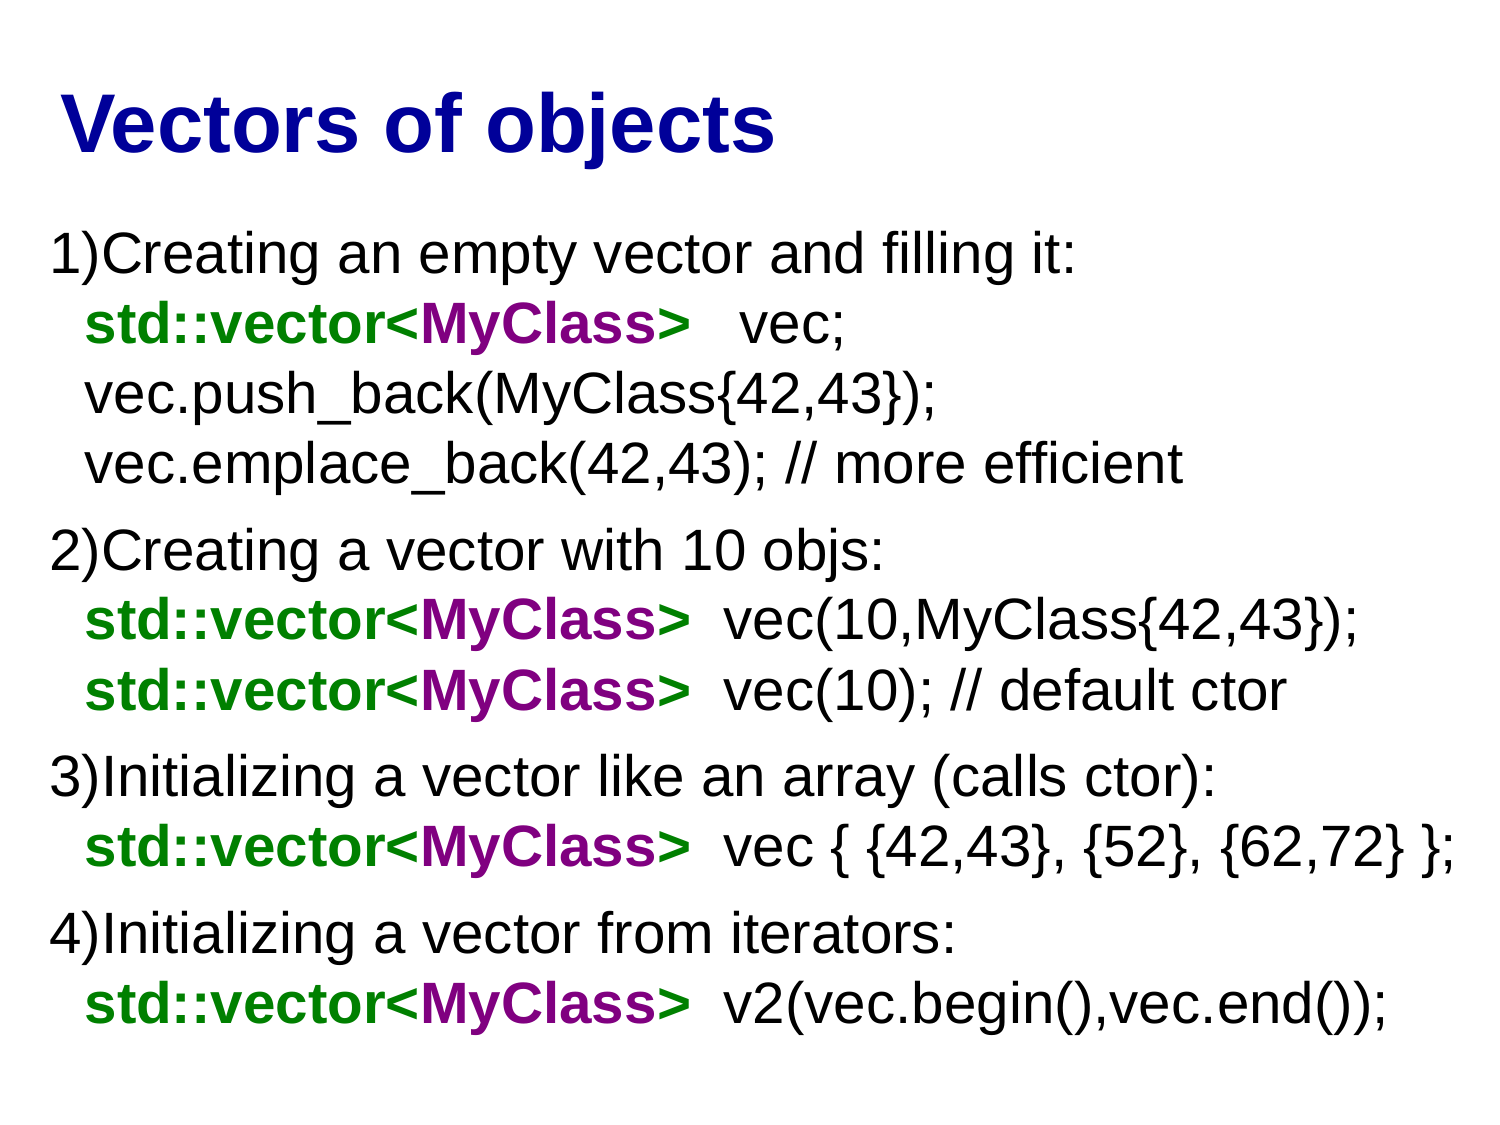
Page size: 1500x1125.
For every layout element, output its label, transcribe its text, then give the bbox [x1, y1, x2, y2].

title Vectors of objects [60, 32, 1468, 206]
list Creating an empty vector and filling it: std::vector<MyClass> vec; vec.push_back(MyClass{42,43}); vec.emplace_back(42,43); // more efficient Creating a vector with 10 objs: std::vector<MyClass> vec(10,MyClass{42,43}); std::vector<MyClass> vec(10); // default ctor Initializing a vector like an array (calls ctor): std::vector<MyClass> vec { {42,43}, {52}, {62,72} }; Initializing a vector from iterators: std::vector<MyClass> v2(vec.begin(),vec.end()); [49, 215, 1468, 1040]
